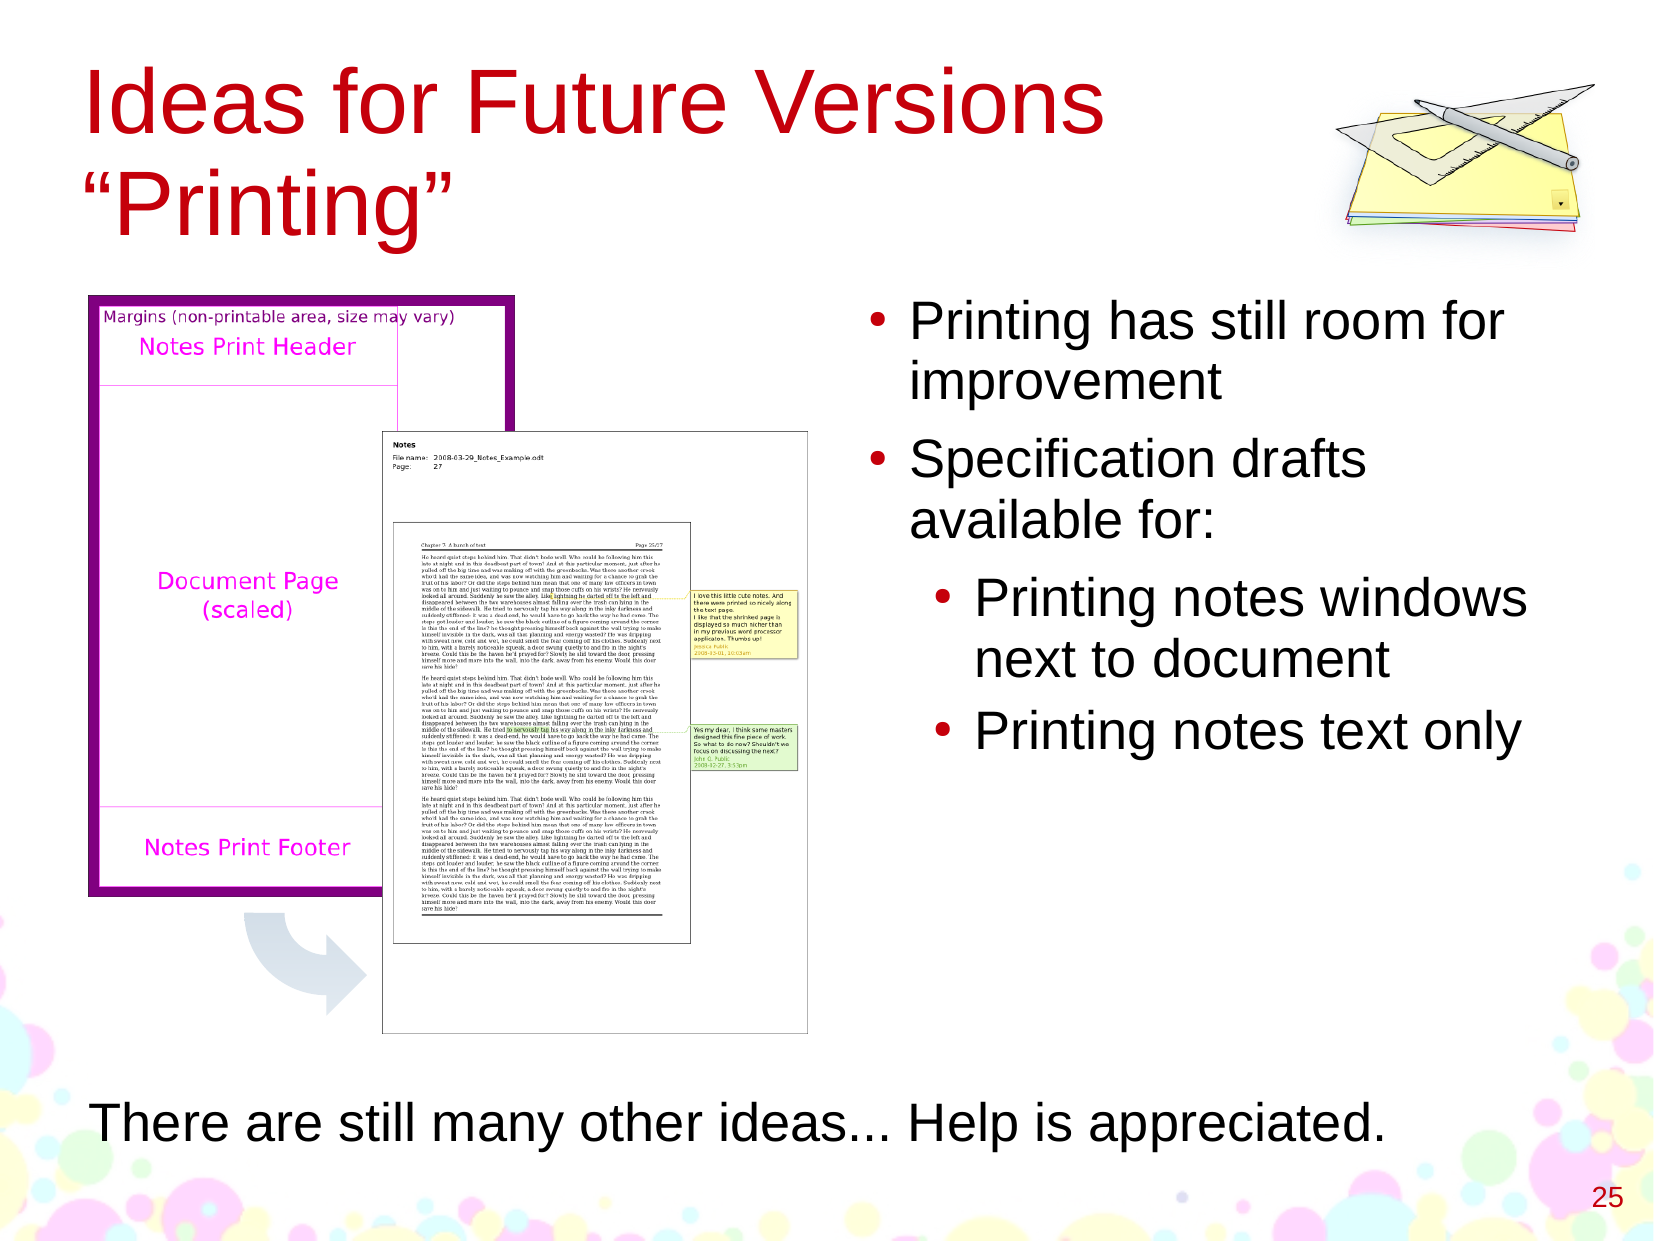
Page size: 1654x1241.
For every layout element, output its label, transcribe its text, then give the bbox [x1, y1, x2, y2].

picture [88, 295, 808, 1034]
picture [1314, 40, 1595, 278]
text_box [244, 912, 367, 1016]
list Printing has still room for improvement Specification drafts available for: Printing notes windows next to document Printing notes text only [856, 290, 1577, 1092]
list There are still many other ideas... Help is appreciated. [88, 1092, 1578, 1182]
title Ideas for Future Versions “Printing” [82, 50, 1258, 256]
